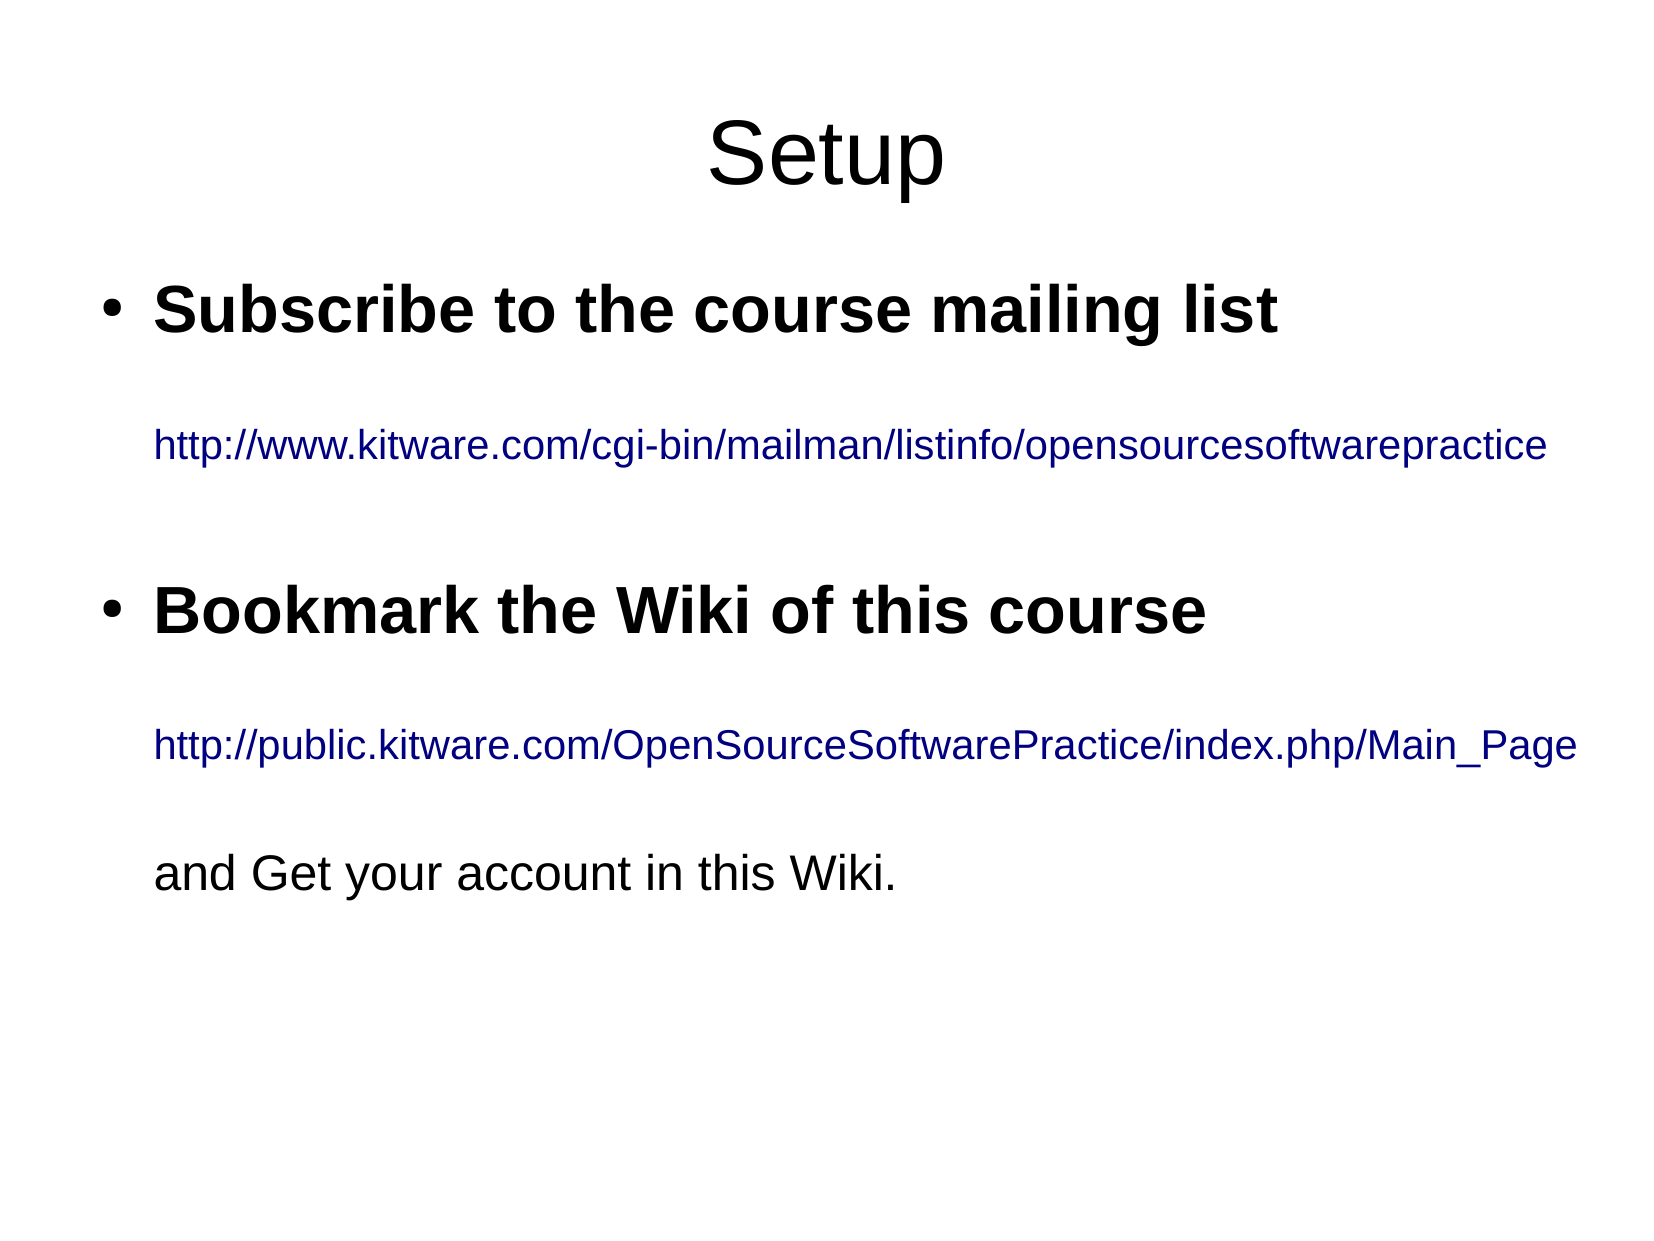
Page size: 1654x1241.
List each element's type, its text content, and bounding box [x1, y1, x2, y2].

title Setup [82, 49, 1571, 257]
list Subscribe to the course mailing list http://www.kitware.com/cgi-bin/mailman/listinfo/opensourcesoftwarepractice Bookmark the Wiki of this course http://public.kitware.com/OpenSourceSoftwarePractice/index.php/Main_Page and Get your account in this Wiki. [82, 272, 1613, 1092]
